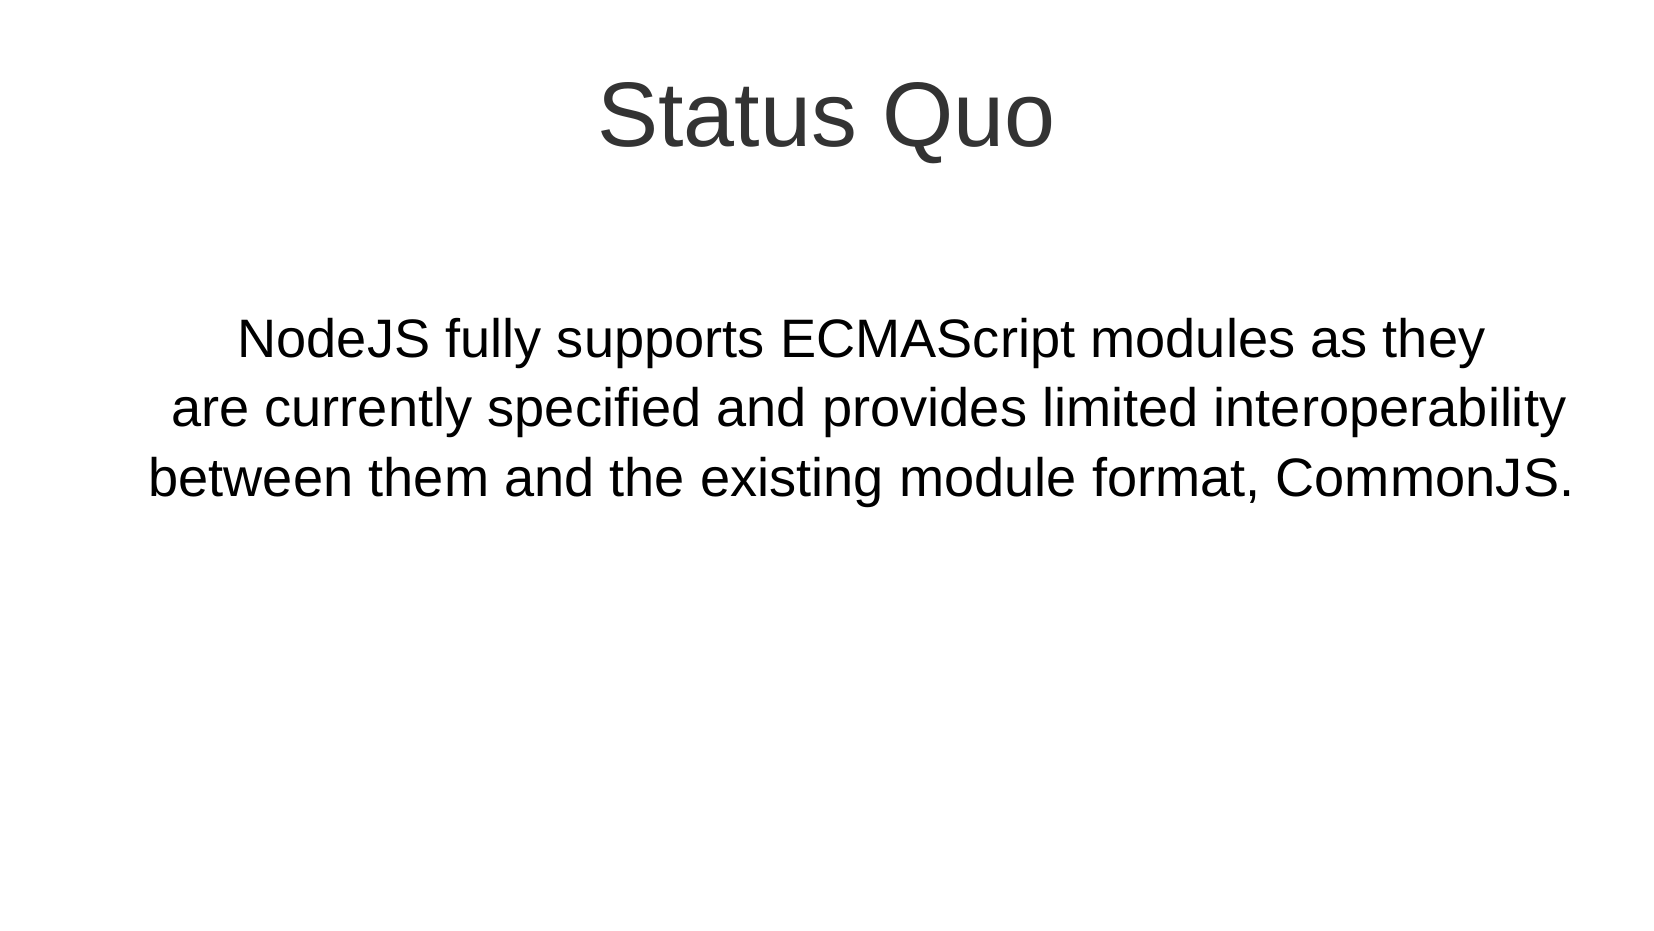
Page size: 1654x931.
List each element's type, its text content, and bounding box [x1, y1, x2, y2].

list NodeJS fully supports ECMAScript modules as they are currently specified and provides limited interoperability between them and the existing module format, CommonJS. [0, 195, 1654, 751]
title Status Quo [82, 37, 1571, 193]
